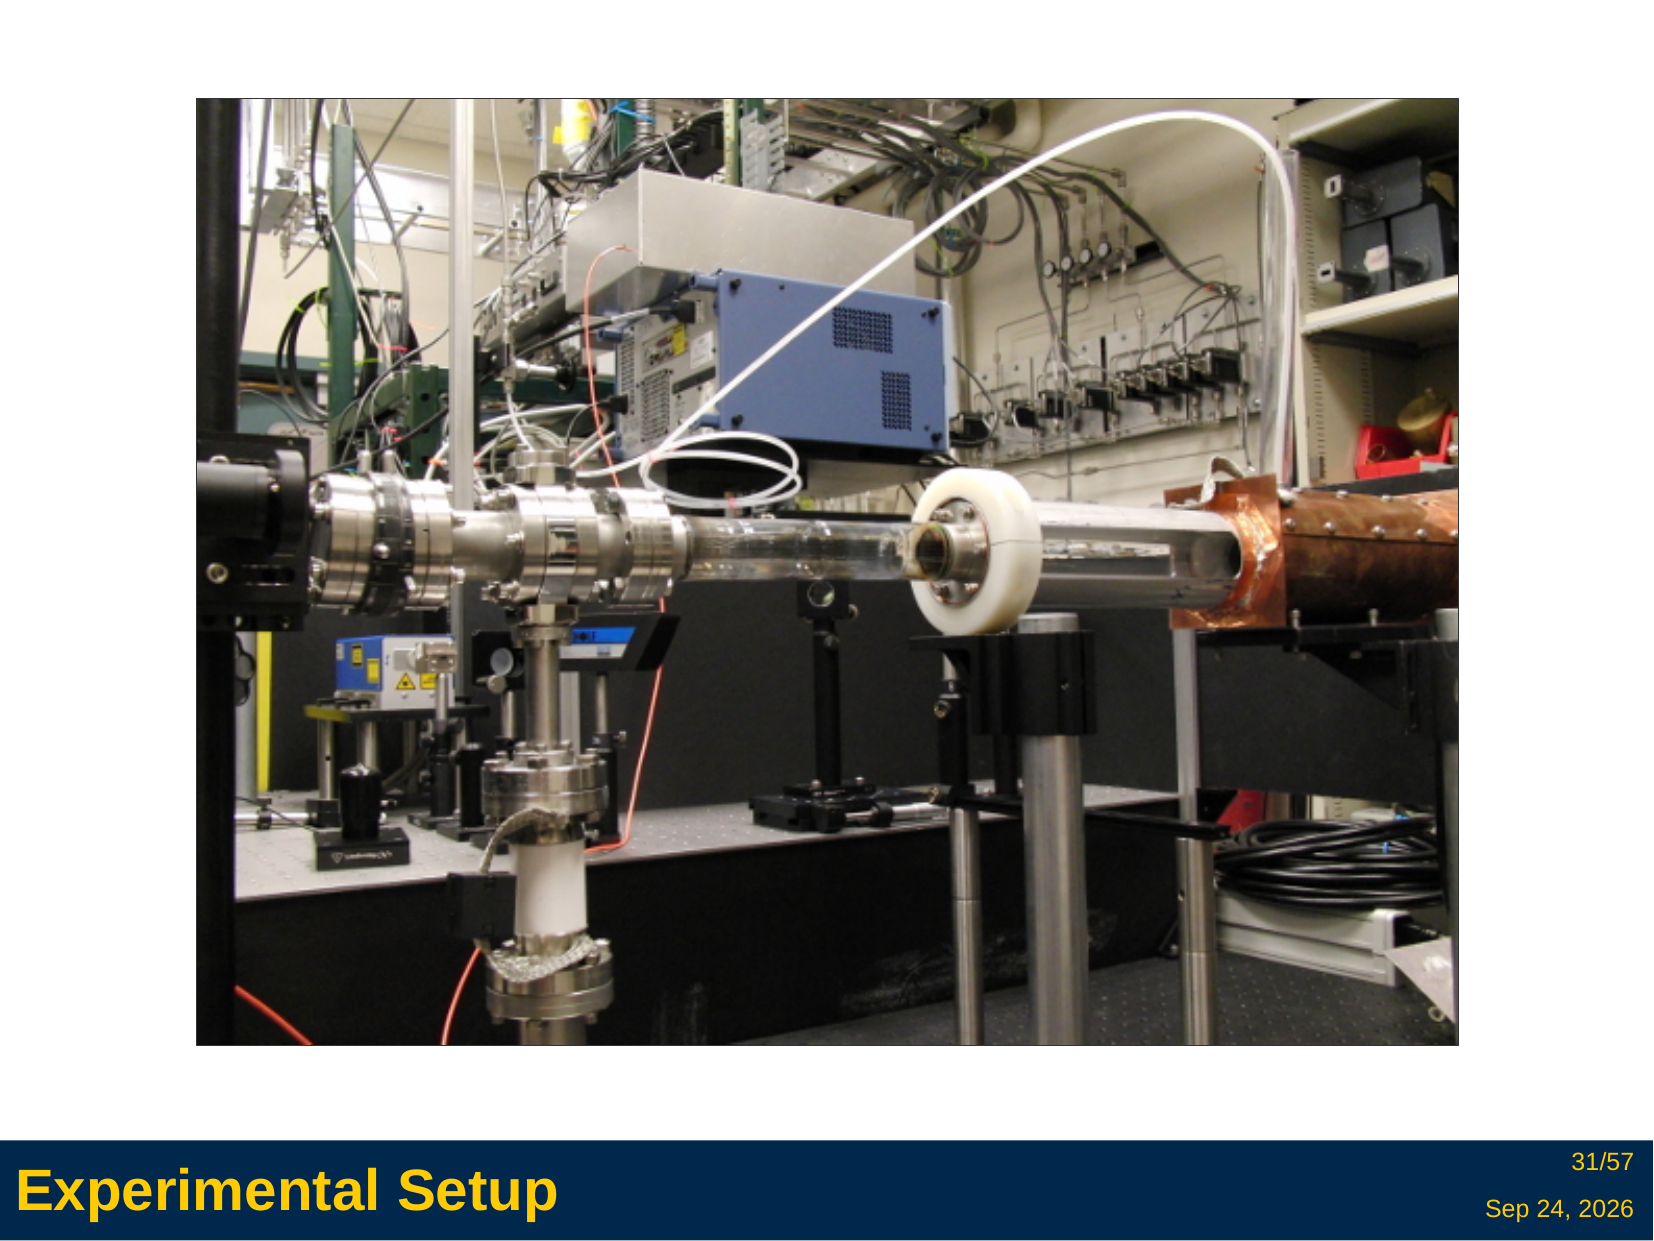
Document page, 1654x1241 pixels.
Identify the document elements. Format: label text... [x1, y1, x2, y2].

title Experimental Setup [14, 1140, 1380, 1241]
picture [197, 98, 1458, 1045]
